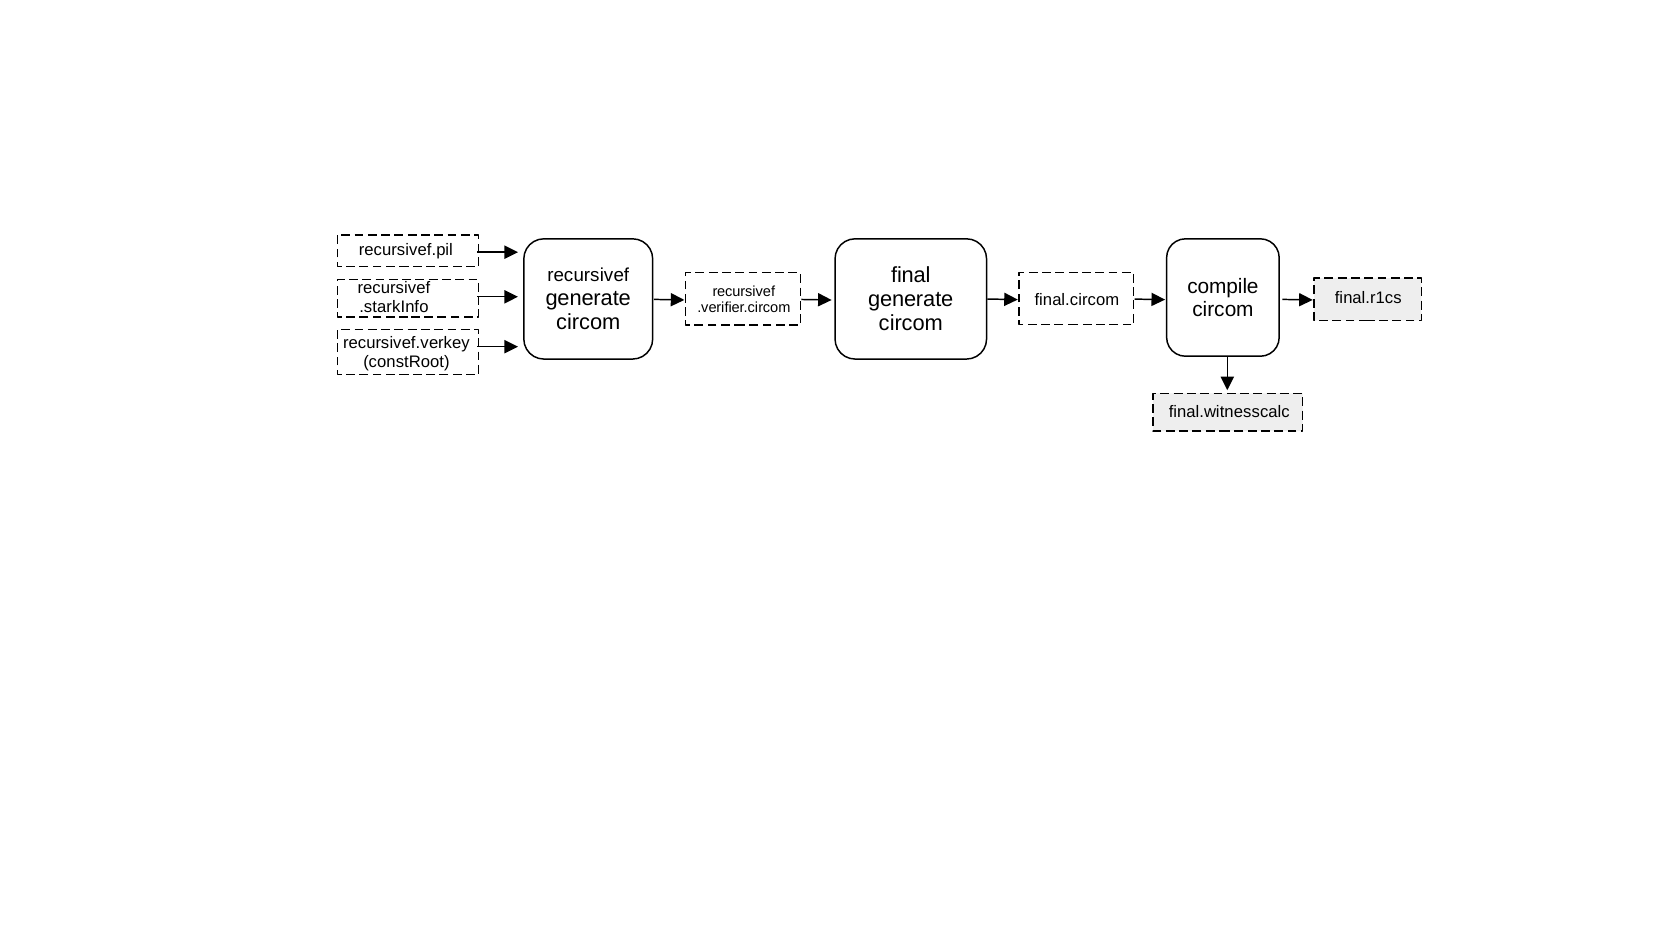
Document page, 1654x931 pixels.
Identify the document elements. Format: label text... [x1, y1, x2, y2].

text_box recursivef .starkInfo [309, 270, 480, 324]
text_box final generate circom [835, 238, 987, 360]
text_box final.witnesscalc [1143, 385, 1316, 439]
text_box final.circom [1007, 273, 1147, 326]
text_box final.r1cs [1298, 271, 1439, 324]
text_box compile circom [1166, 238, 1280, 357]
text_box recursivef.verkey (constRoot) [325, 316, 488, 389]
text_box recursivef.pil [337, 222, 475, 270]
text_box recursivef .verifier.circom [673, 273, 814, 326]
text_box recursivef generate circom [523, 238, 653, 360]
